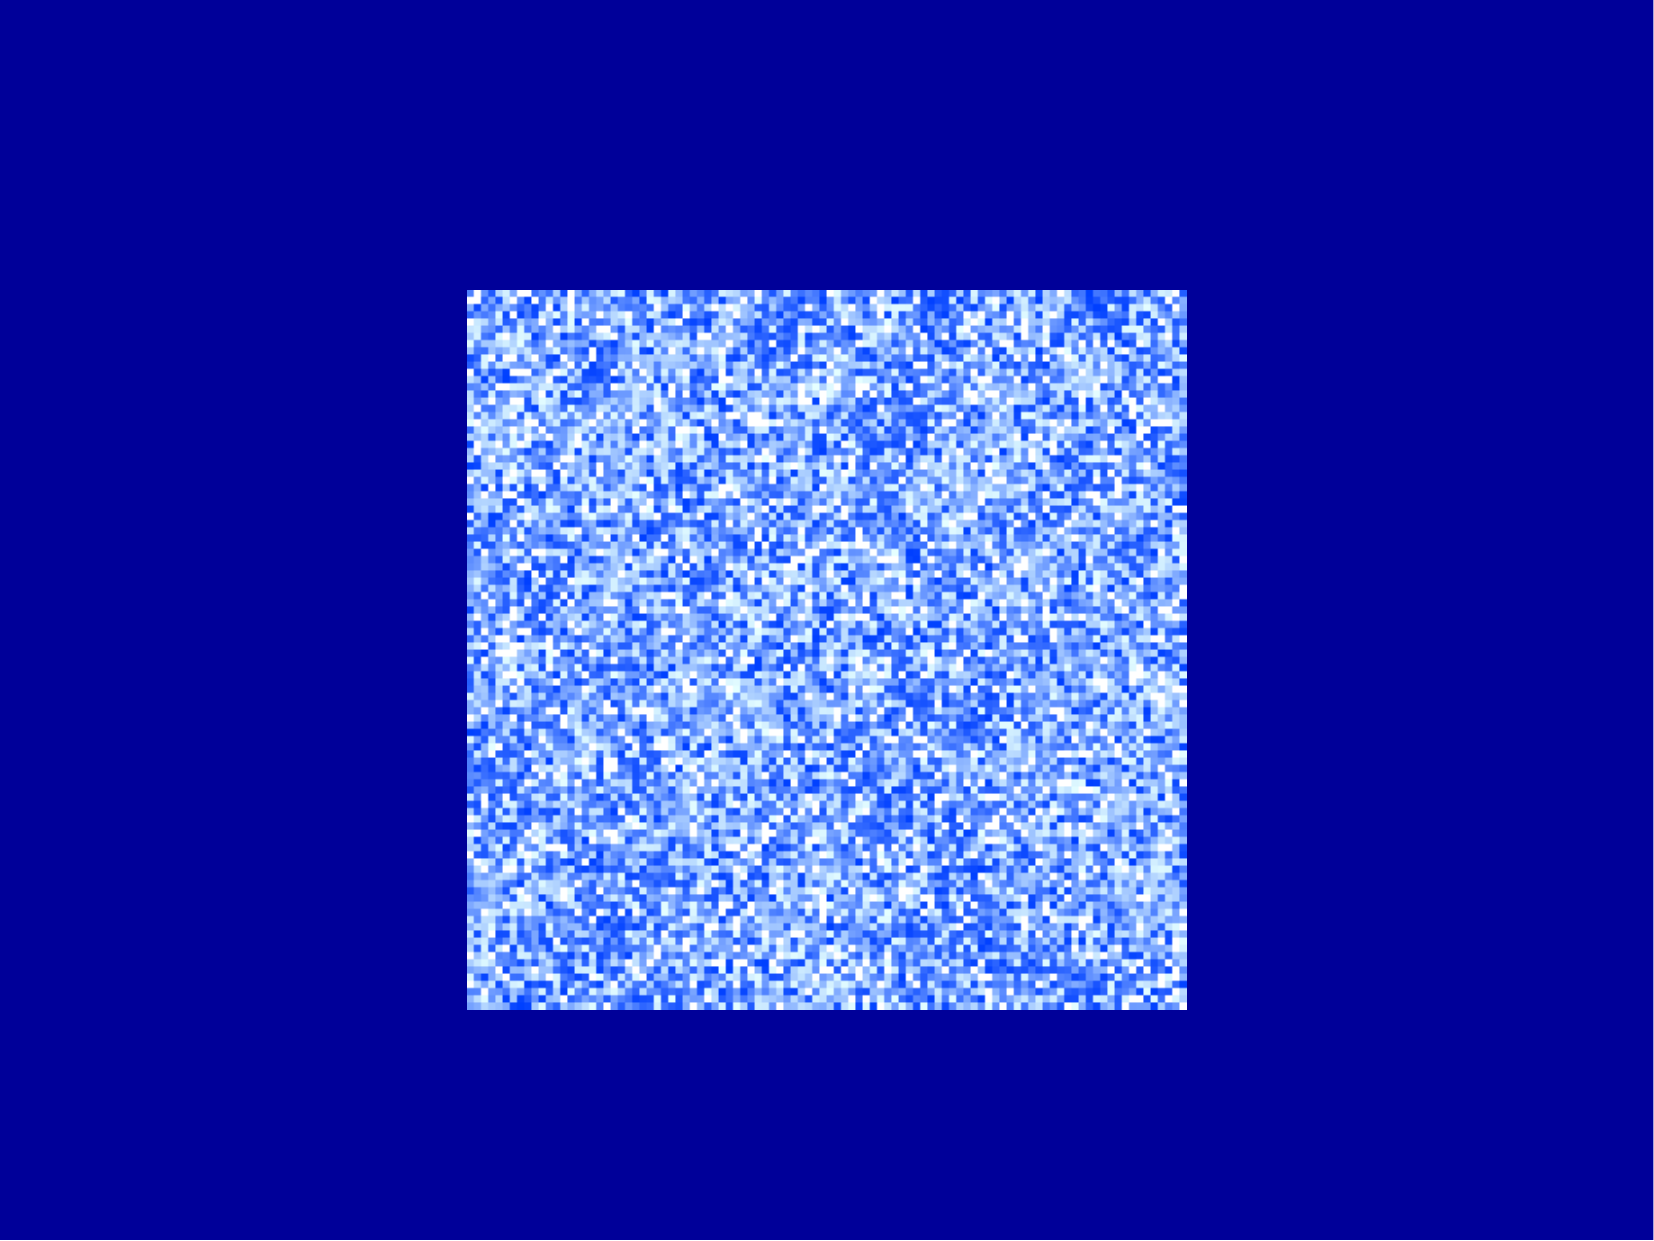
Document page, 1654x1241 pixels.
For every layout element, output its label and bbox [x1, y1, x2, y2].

picture [467, 290, 1187, 1010]
